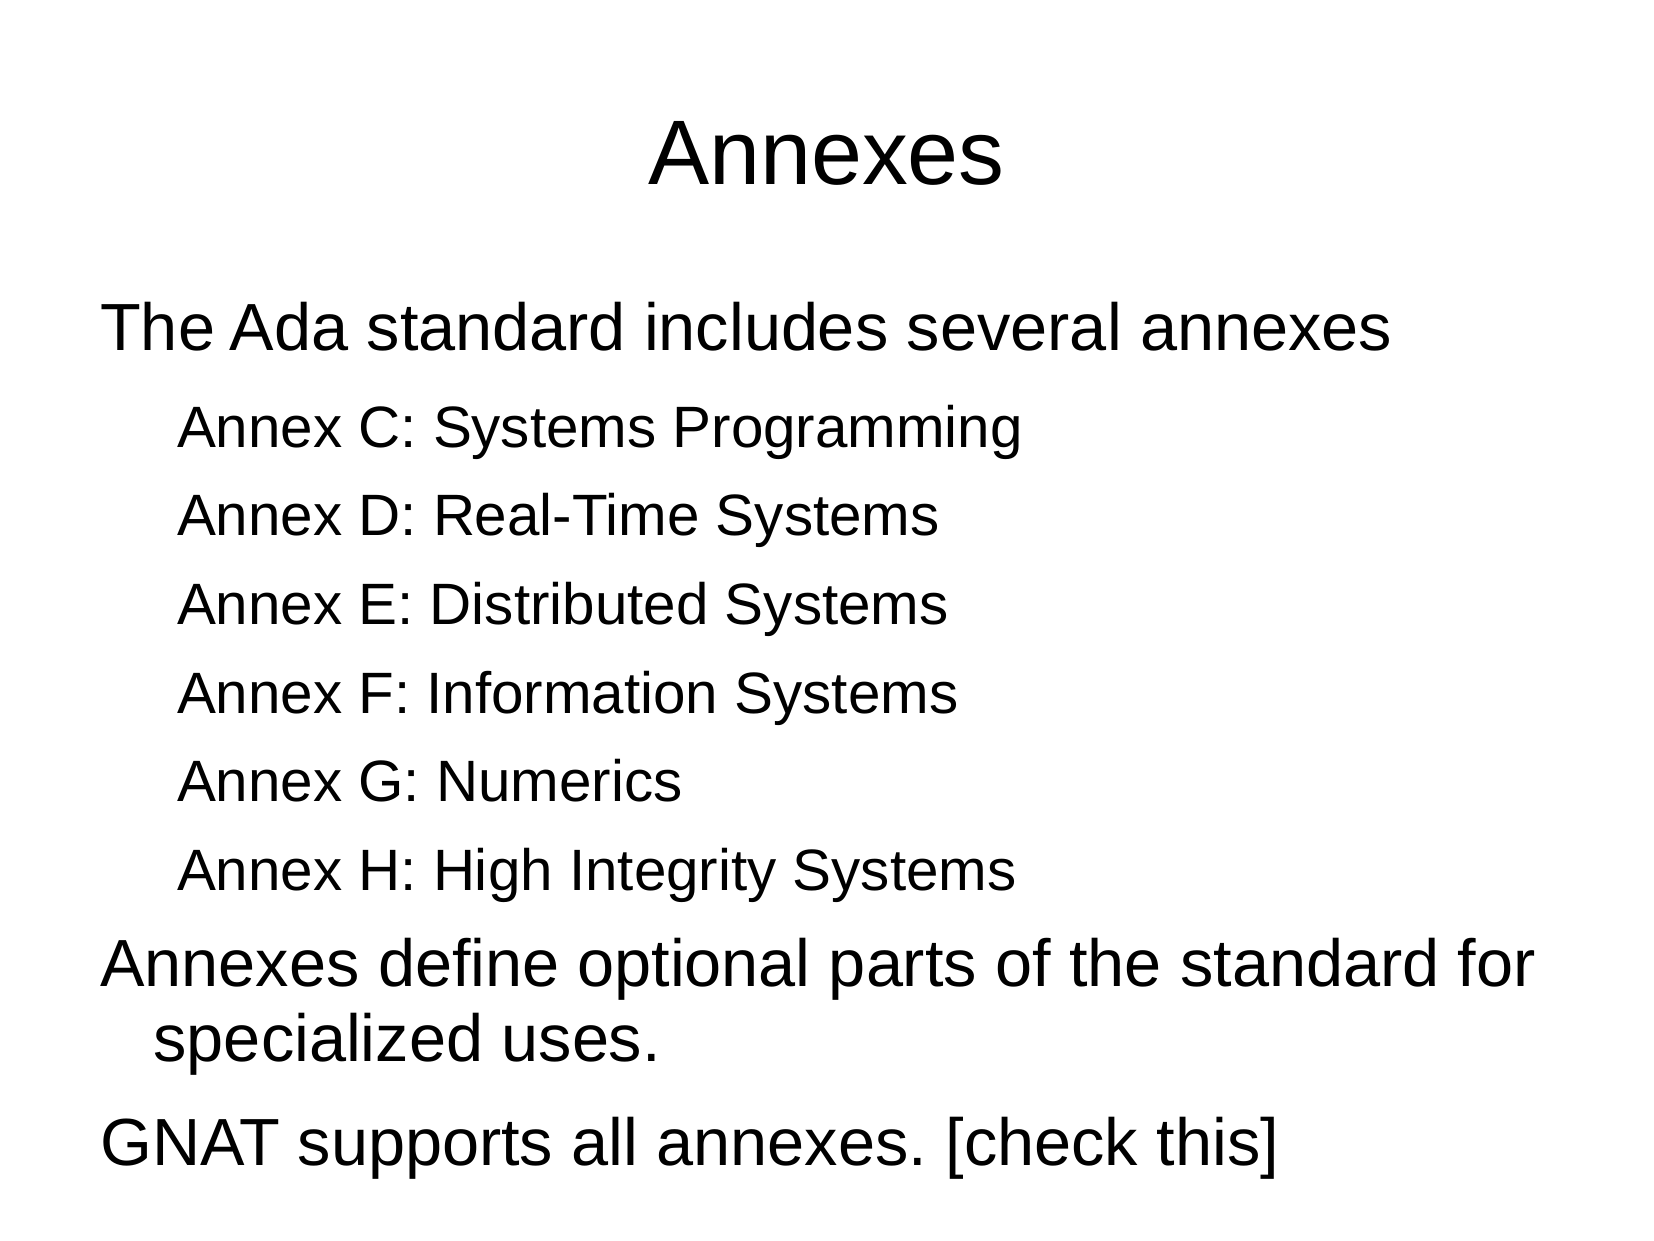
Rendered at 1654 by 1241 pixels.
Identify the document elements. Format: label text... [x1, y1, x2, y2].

list The Ada standard includes several annexes Annex C: Systems Programming Annex D: Real-Time Systems Annex E: Distributed Systems Annex F: Information Systems Annex G: Numerics Annex H: High Integrity Systems Annexes define optional parts of the standard for specialized uses. GNAT supports all annexes. [check this] [82, 290, 1571, 1179]
title Annexes [82, 56, 1571, 250]
